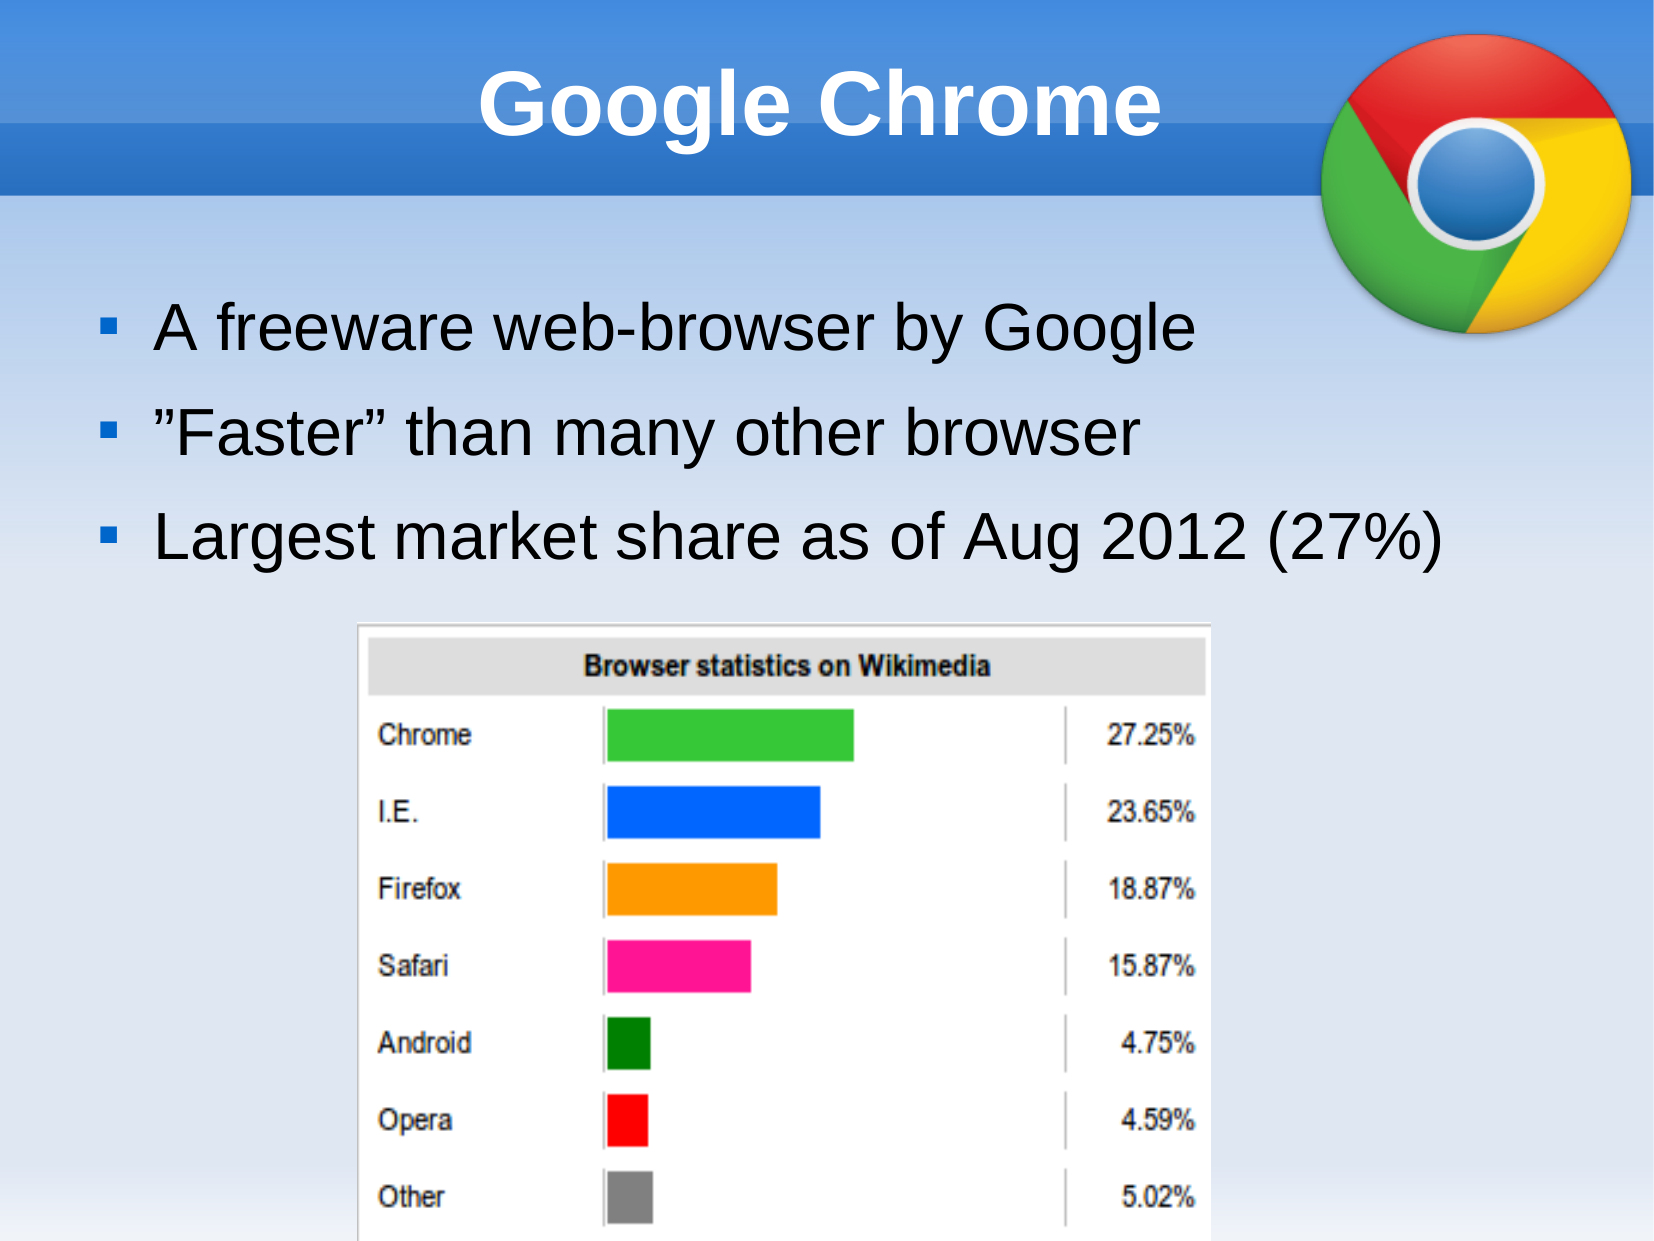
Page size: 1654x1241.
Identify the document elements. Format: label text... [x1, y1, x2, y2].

title Google Chrome [76, 0, 1565, 208]
list A freeware web-browser by Google ”Faster” than many other browser Largest market share as of Aug 2012 (27%) [82, 290, 1571, 1109]
picture [0, 0, 1654, 1241]
